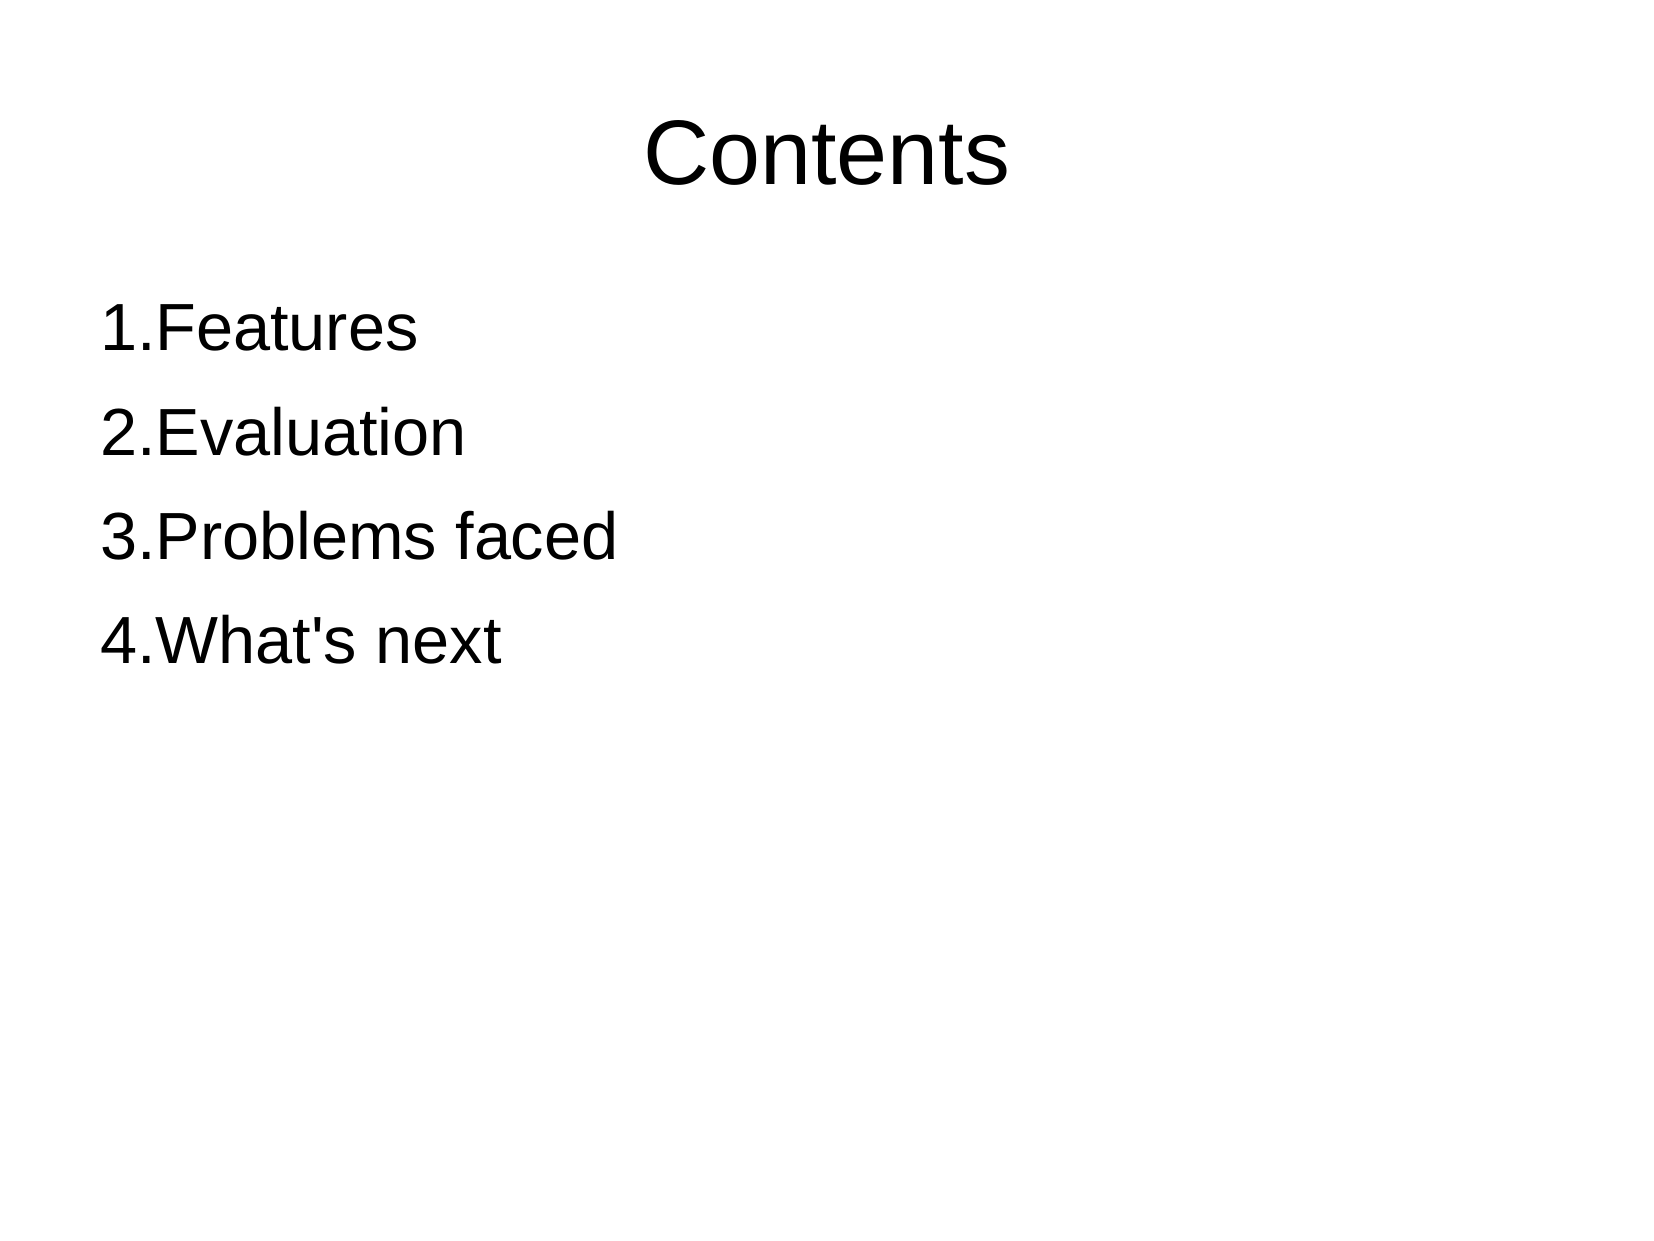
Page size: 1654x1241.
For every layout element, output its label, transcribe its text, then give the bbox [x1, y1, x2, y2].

title Contents [82, 56, 1571, 250]
list Features Evaluation Problems faced What's next [82, 290, 1571, 1109]
